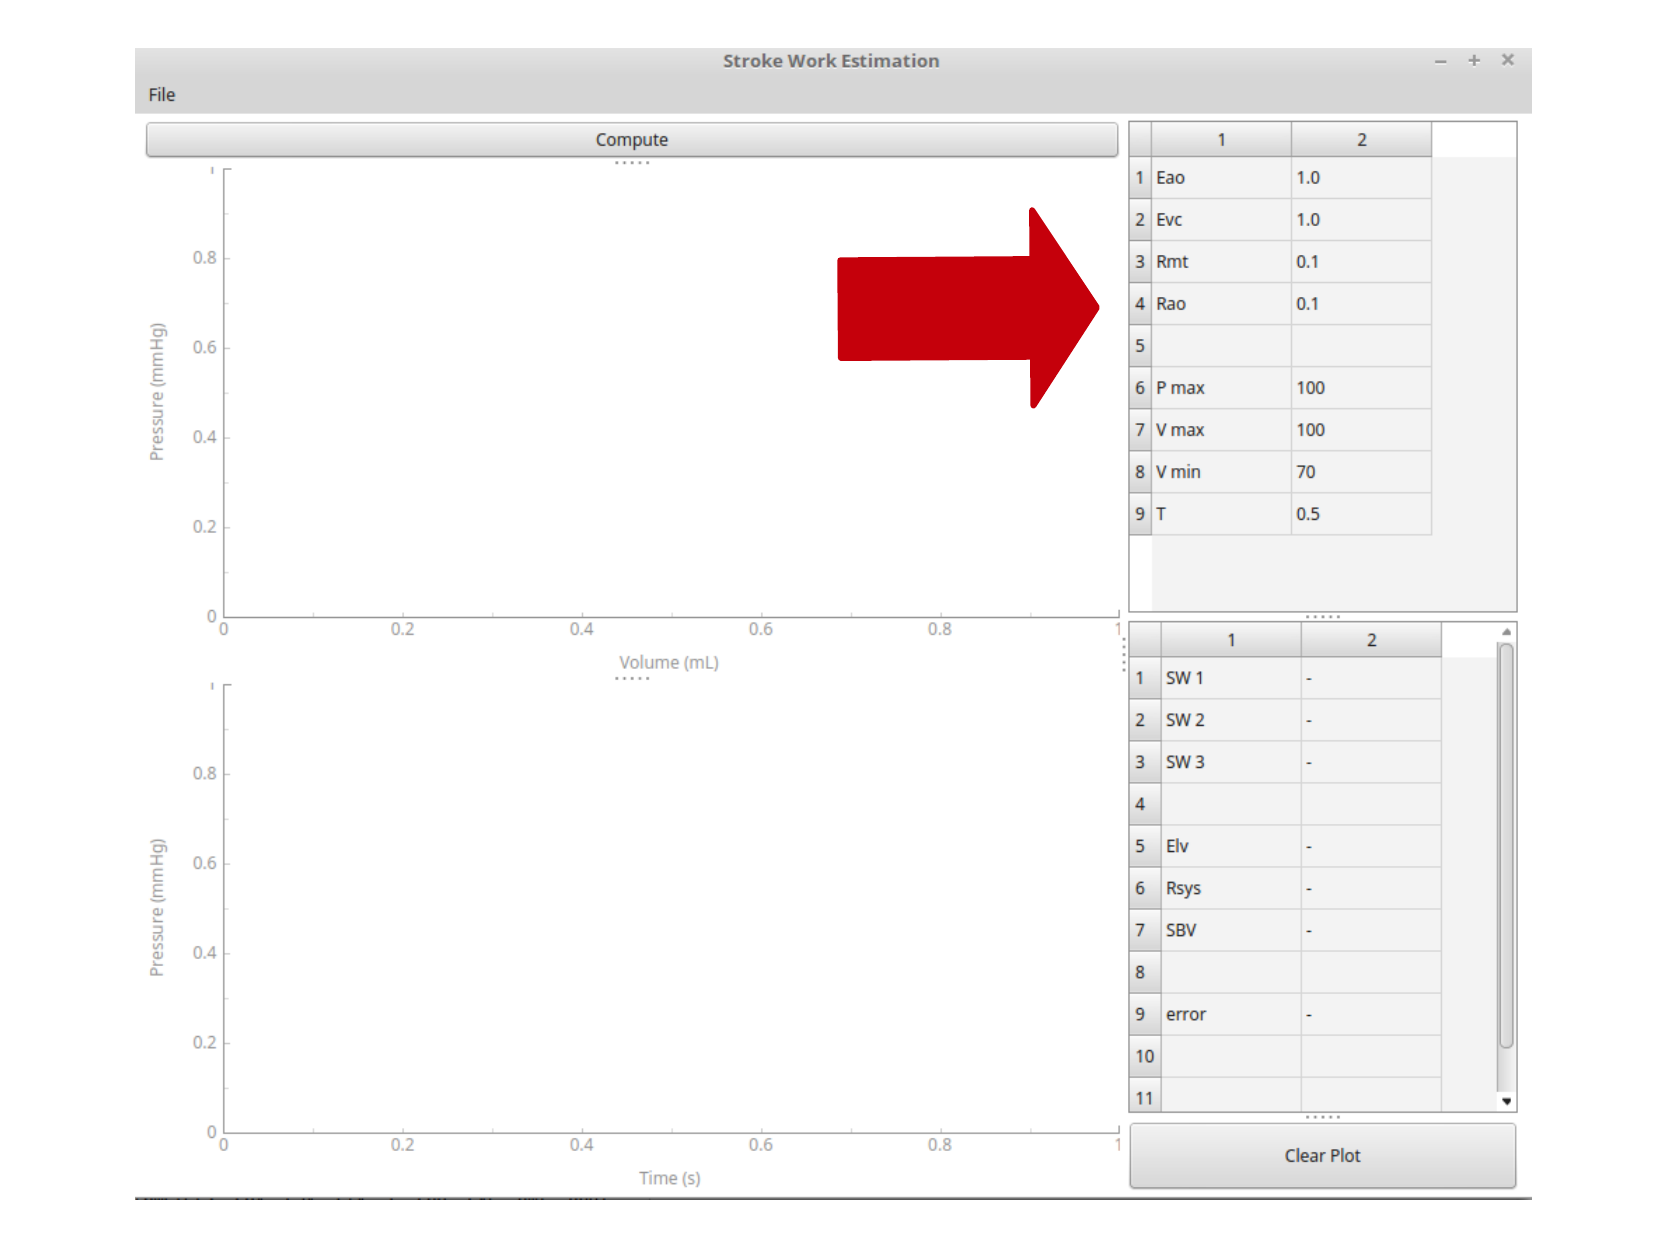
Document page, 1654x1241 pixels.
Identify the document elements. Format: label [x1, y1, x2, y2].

picture [135, 48, 1532, 1201]
text_box [840, 210, 1097, 406]
